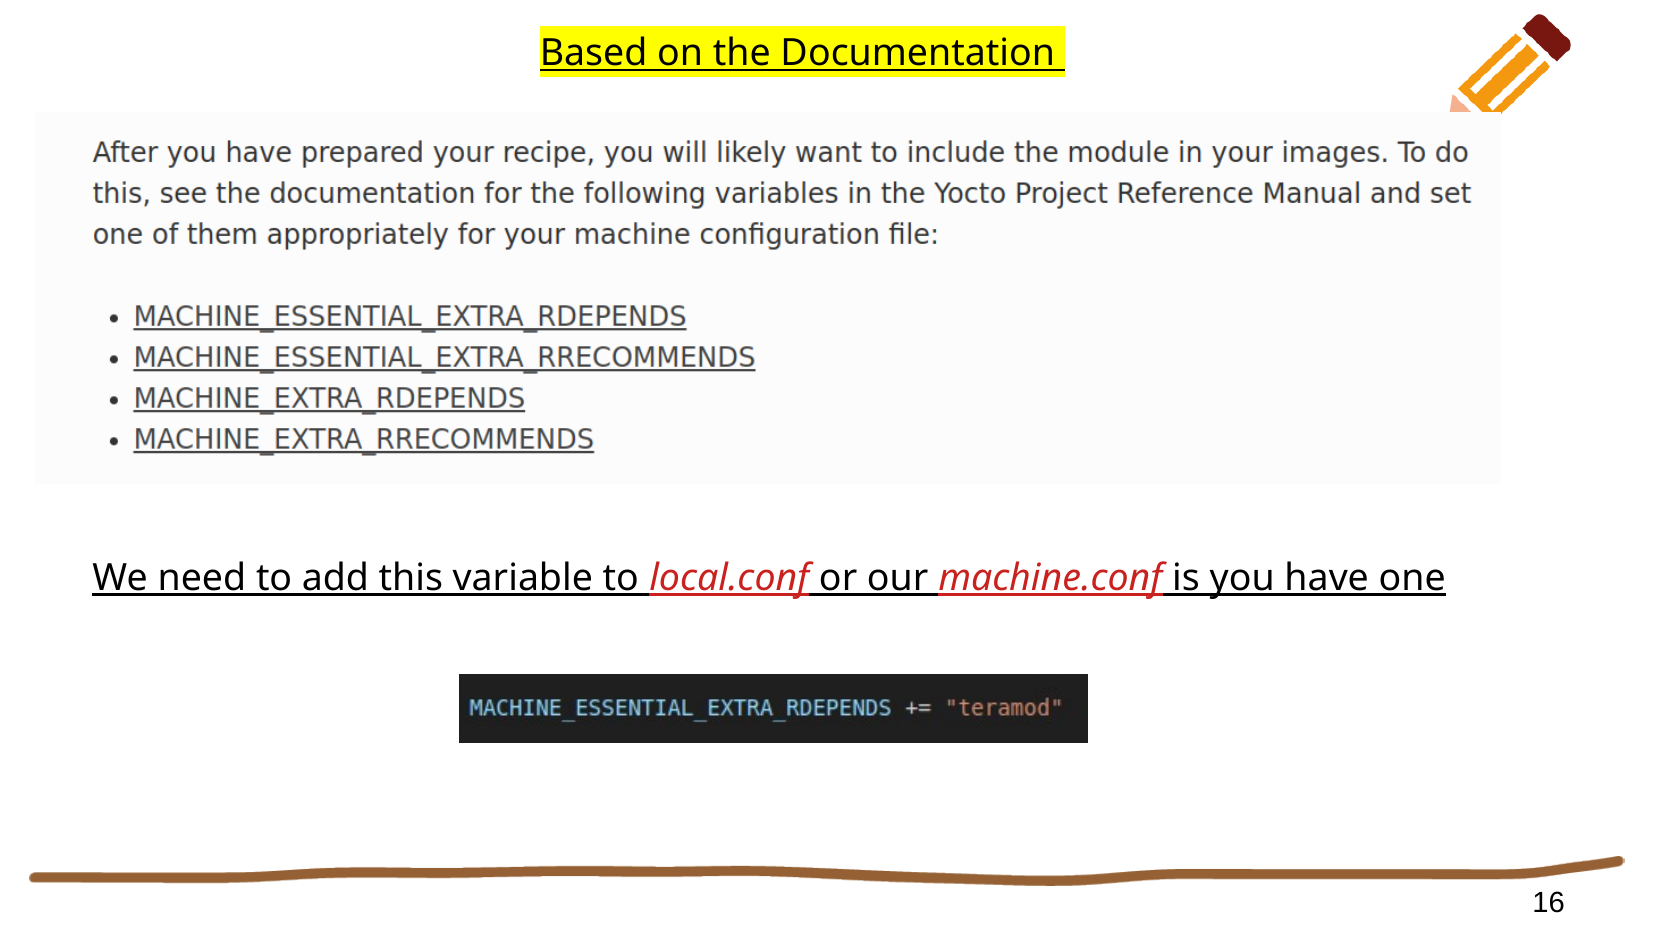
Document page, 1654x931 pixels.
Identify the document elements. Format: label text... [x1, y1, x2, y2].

text_box Based on the Documentation [525, 18, 1060, 76]
picture [459, 674, 1088, 743]
picture [34, 14, 1571, 484]
text_box We need to add this variable to local.conf or our machine.conf is you have one [77, 543, 1410, 601]
picture [29, 856, 1625, 886]
